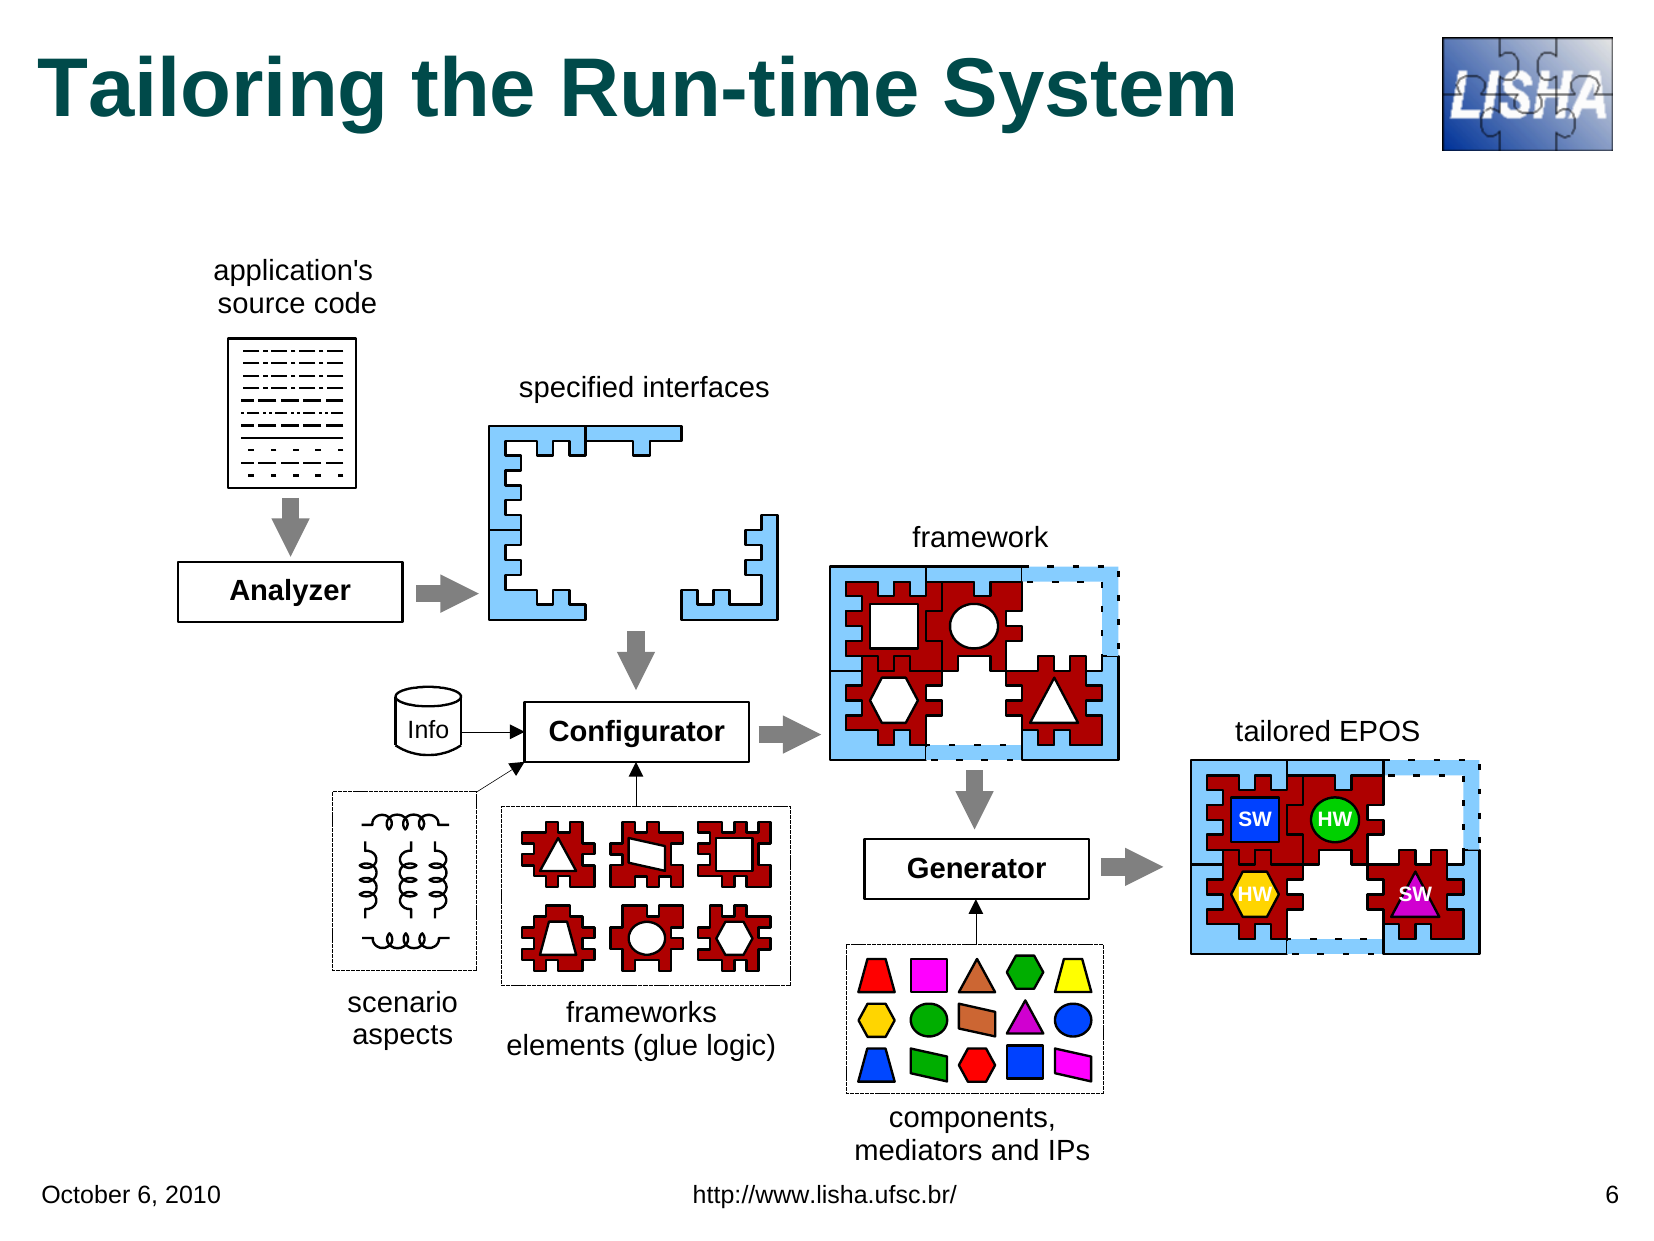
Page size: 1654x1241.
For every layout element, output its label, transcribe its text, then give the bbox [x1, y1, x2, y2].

text_box [489, 425, 682, 620]
text_box Generator [889, 851, 1064, 893]
text_box [858, 1048, 895, 1082]
text_box Analyzer [214, 574, 367, 615]
text_box [958, 1048, 996, 1082]
text_box [958, 1003, 996, 1037]
text_box framework [895, 521, 1066, 562]
text_box components, mediators and IPs [825, 1101, 1120, 1182]
text_box [858, 958, 895, 993]
text_box [521, 905, 595, 971]
text_box [610, 821, 684, 888]
text_box Configurator [527, 714, 747, 755]
text_box frameworks elements (glue logic) [492, 995, 791, 1077]
text_box [958, 958, 996, 993]
text_box [1006, 955, 1044, 989]
text_box [1006, 1000, 1044, 1034]
picture [1442, 37, 1613, 151]
text_box HW [1231, 871, 1279, 917]
text_box [1191, 760, 1480, 955]
text_box specified interfaces [489, 371, 800, 412]
text_box [910, 1048, 948, 1082]
text_box [910, 1003, 948, 1037]
text_box tailored EPOS [1212, 715, 1444, 756]
text_box [1055, 1048, 1092, 1082]
text_box [610, 905, 684, 971]
text_box [1055, 958, 1092, 993]
text_box [858, 1003, 895, 1037]
text_box scenario aspects [334, 985, 472, 1067]
text_box Info [401, 715, 455, 751]
text_box [698, 821, 771, 888]
title Tailoring the Run-time System [37, 37, 1426, 151]
text_box [830, 566, 1119, 760]
text_box [521, 821, 595, 888]
text_box [1055, 1003, 1092, 1037]
text_box SW [1231, 797, 1279, 842]
text_box [681, 515, 778, 620]
text_box [911, 959, 947, 992]
text_box HW [1311, 797, 1359, 843]
text_box application's source code [192, 254, 403, 335]
text_box [1007, 1045, 1043, 1078]
text_box [698, 905, 771, 971]
